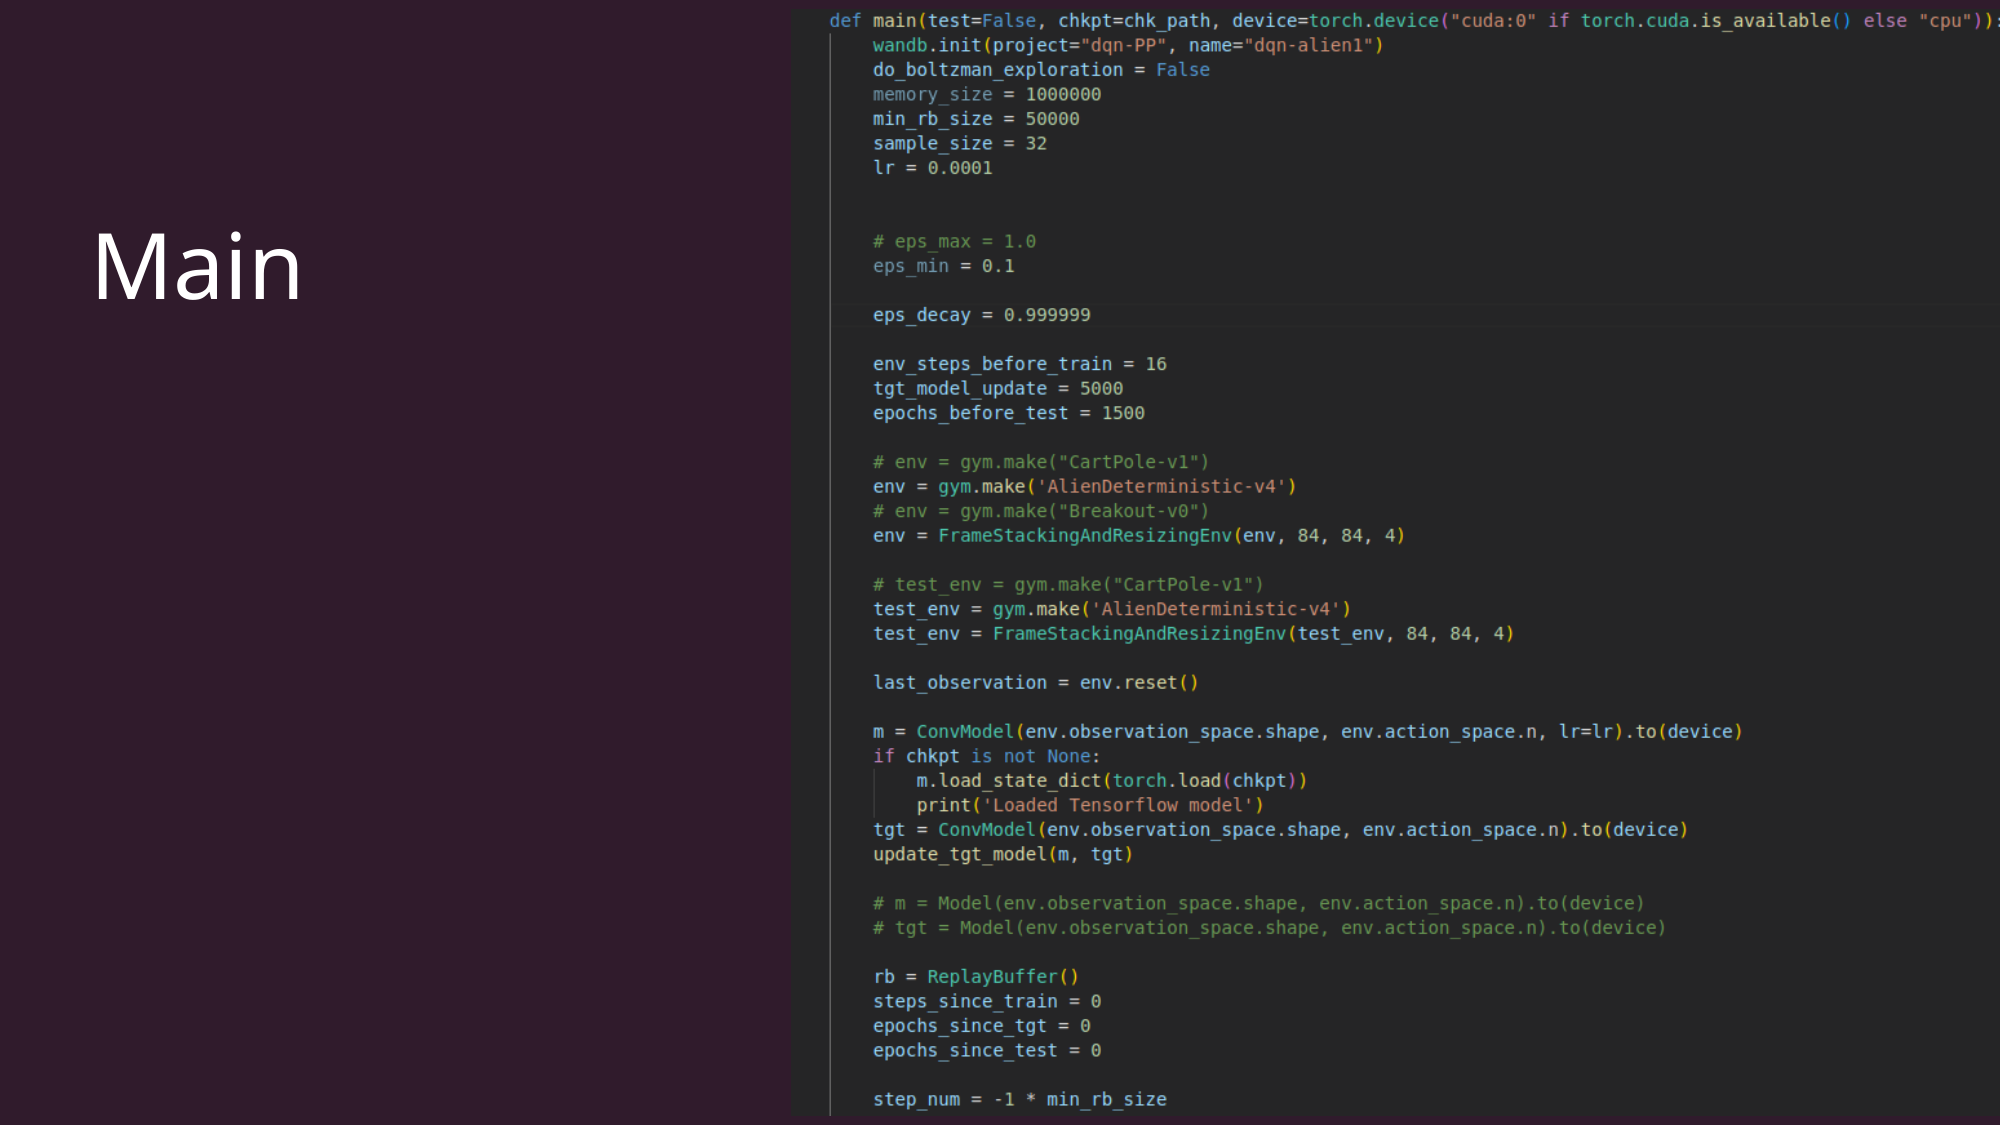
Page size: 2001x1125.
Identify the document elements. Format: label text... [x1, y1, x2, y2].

title Main [75, 109, 791, 328]
picture [791, 9, 2000, 1116]
